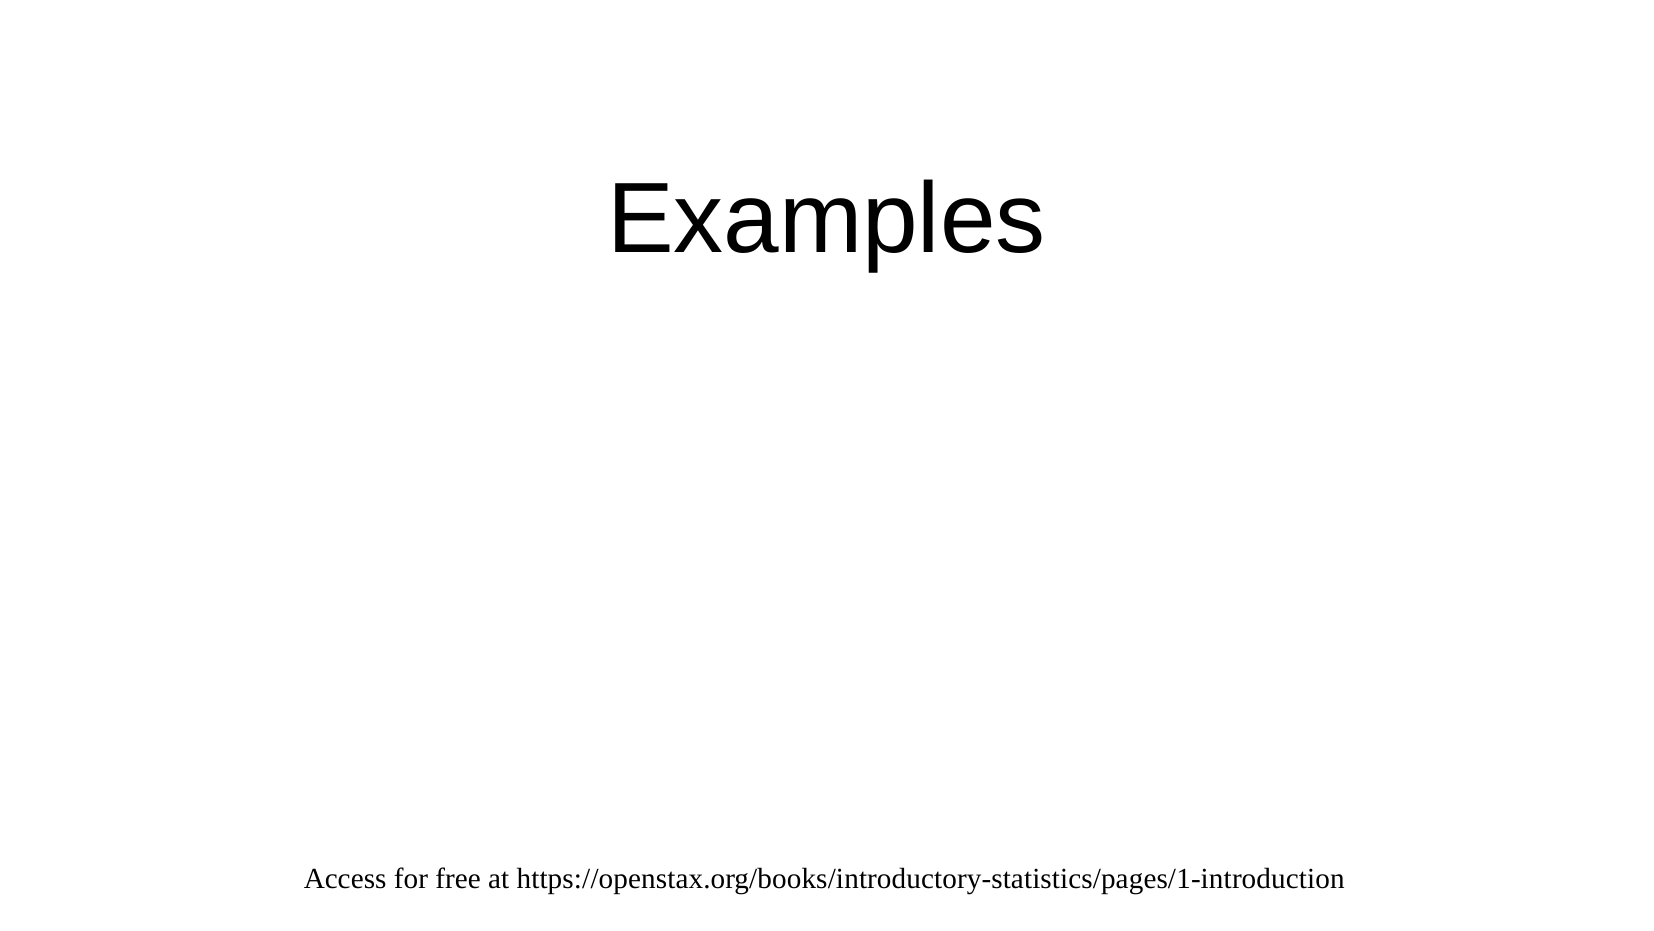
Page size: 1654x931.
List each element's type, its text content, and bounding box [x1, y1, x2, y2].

subtitle Examples [82, 32, 1571, 405]
